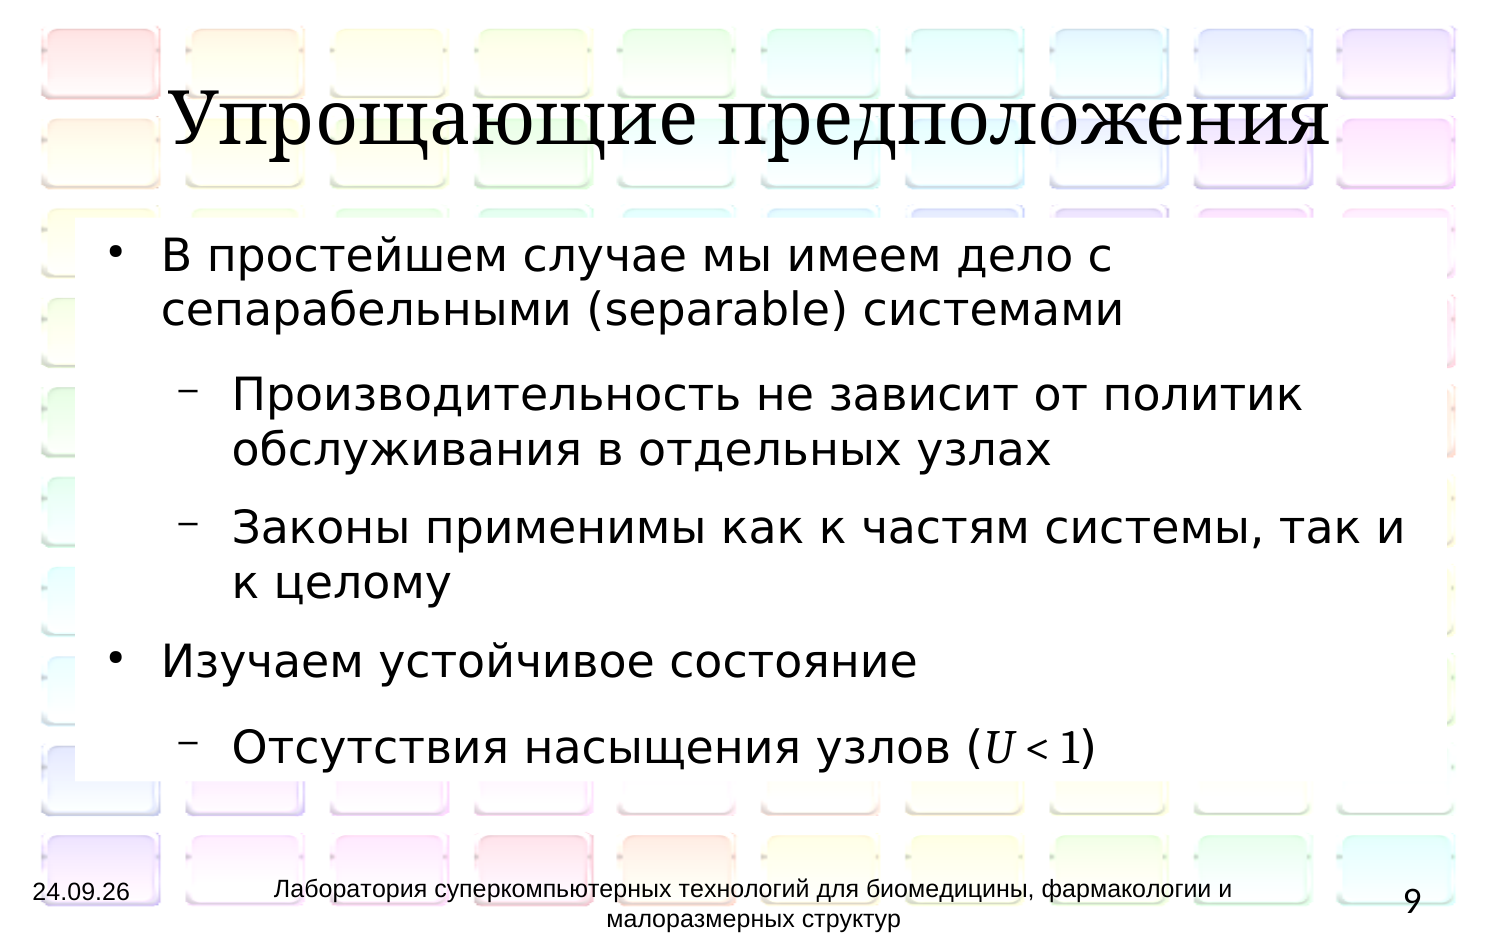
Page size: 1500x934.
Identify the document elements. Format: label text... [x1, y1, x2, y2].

title Упрощающие предположения [75, 29, 1425, 201]
list В простейшем случае мы имеем дело с сепарабельными (separable) системами Производительность не зависит от политик обслуживания в отдельных узлах Законы применимы как к частям системы, так и к целому Изучаем устойчивое состояние Отсутствия насыщения узлов (U < 1) [75, 217, 1447, 782]
text_box Лаборатория суперкомпьютерных технологий для биомедицины, фармакологии и малоразмерных структур [171, 864, 1447, 934]
text_box <number> [1387, 868, 1500, 934]
text_box 25.11.12 [17, 868, 184, 918]
picture [0, 0, 1500, 933]
